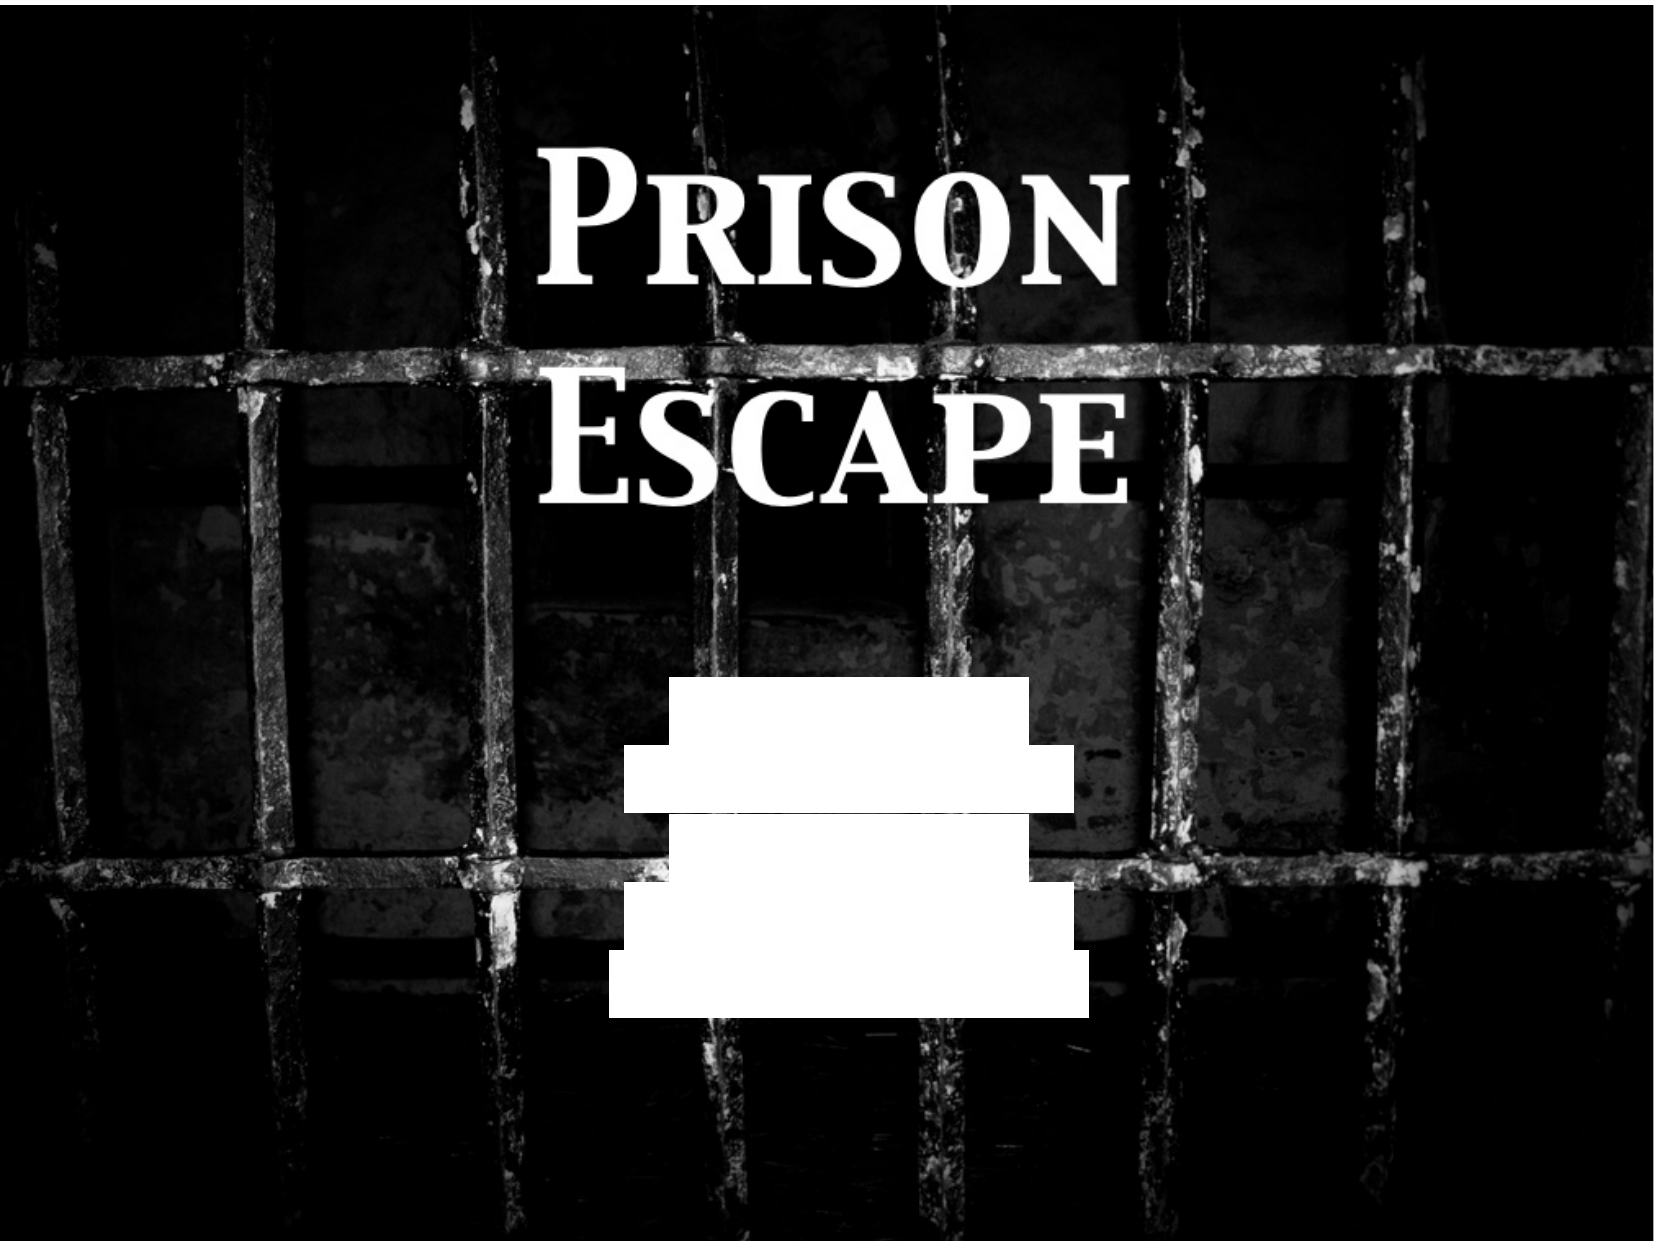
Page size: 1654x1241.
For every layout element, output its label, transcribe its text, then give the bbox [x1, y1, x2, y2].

subtitle Julia Acosta Miguel Barrales Elijah Davis Mario Hernandez Miguel Trigueros [105, 705, 1594, 991]
picture [0, 5, 1654, 1241]
